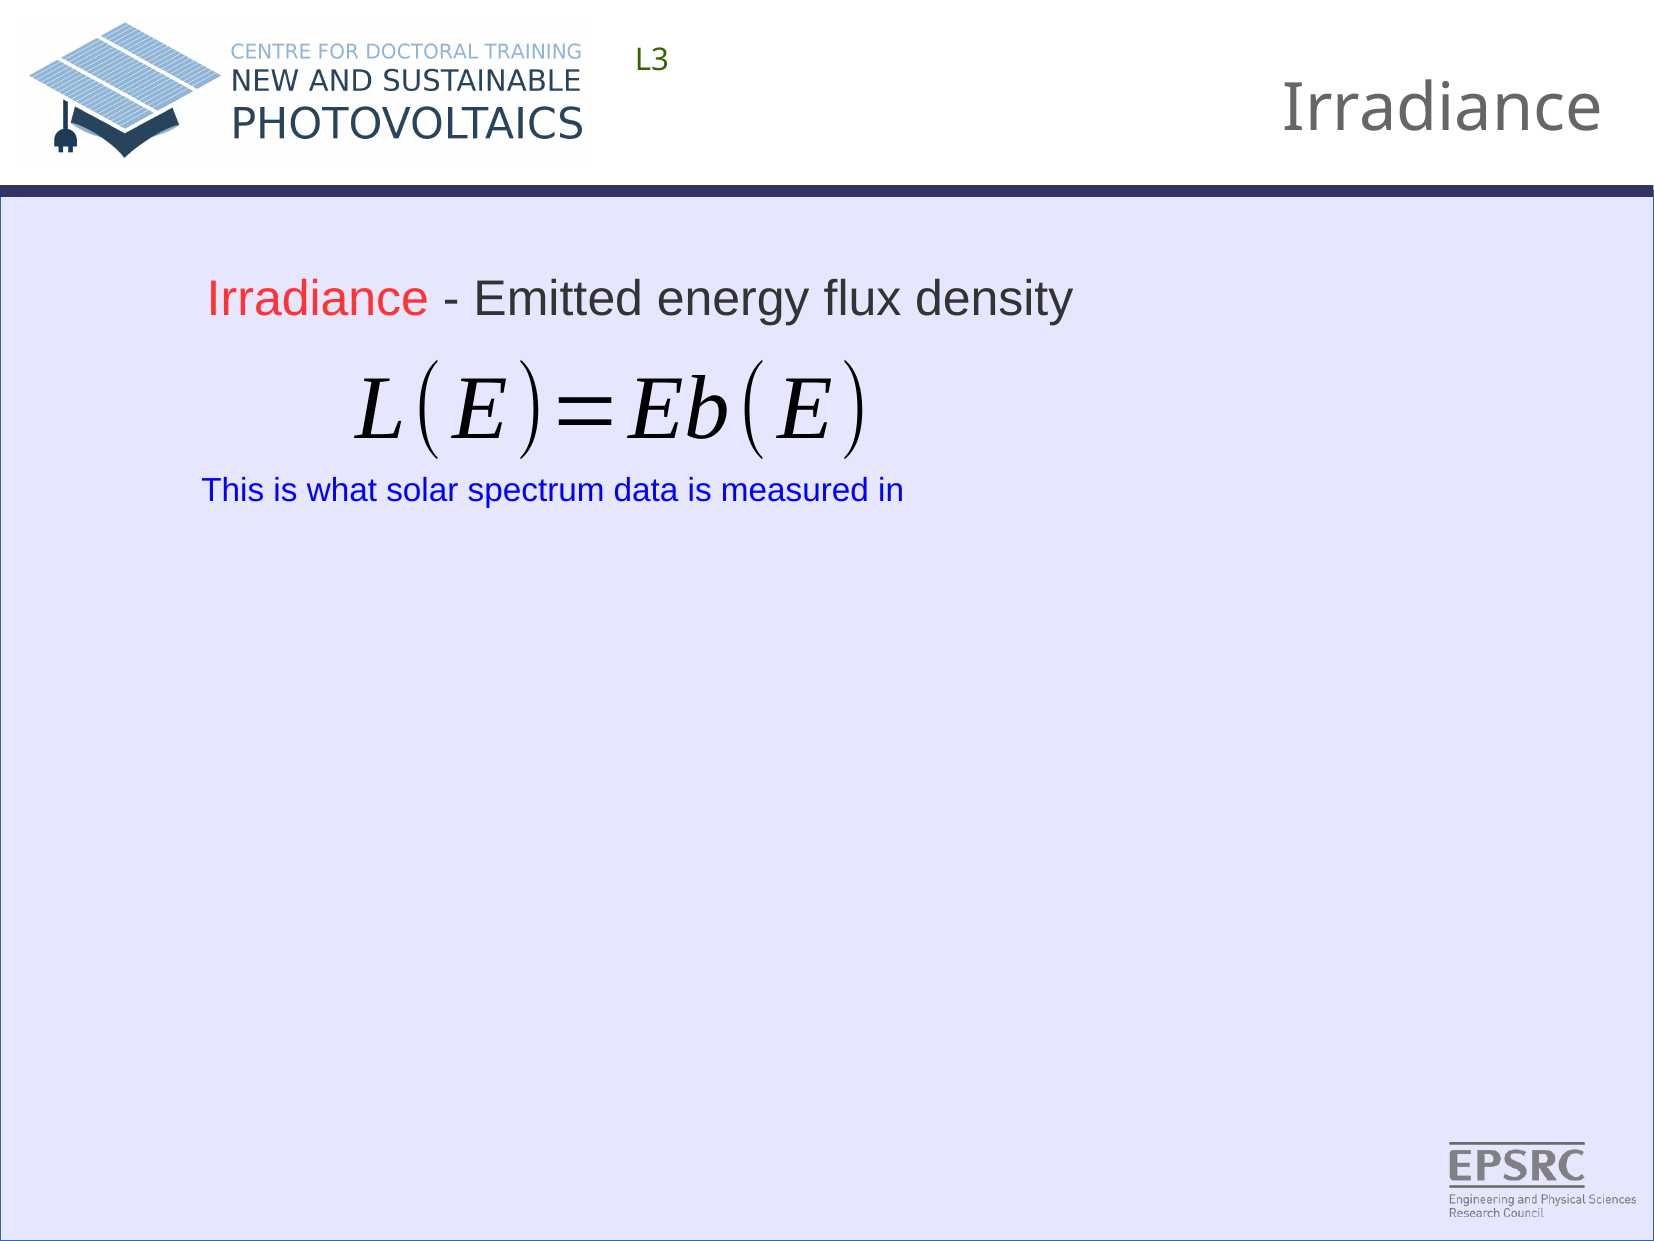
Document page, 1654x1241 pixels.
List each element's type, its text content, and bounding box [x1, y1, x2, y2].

chart [327, 352, 895, 460]
text_box Irradiance - Emitted energy flux density [188, 259, 1092, 337]
picture [1449, 1142, 1636, 1217]
text_box Irradiance [767, 51, 1619, 142]
text_box L3 [620, 29, 880, 80]
text_box This is what solar spectrum data is measured in [183, 460, 924, 519]
picture [19, 17, 591, 166]
text_box [0, 197, 1654, 1241]
